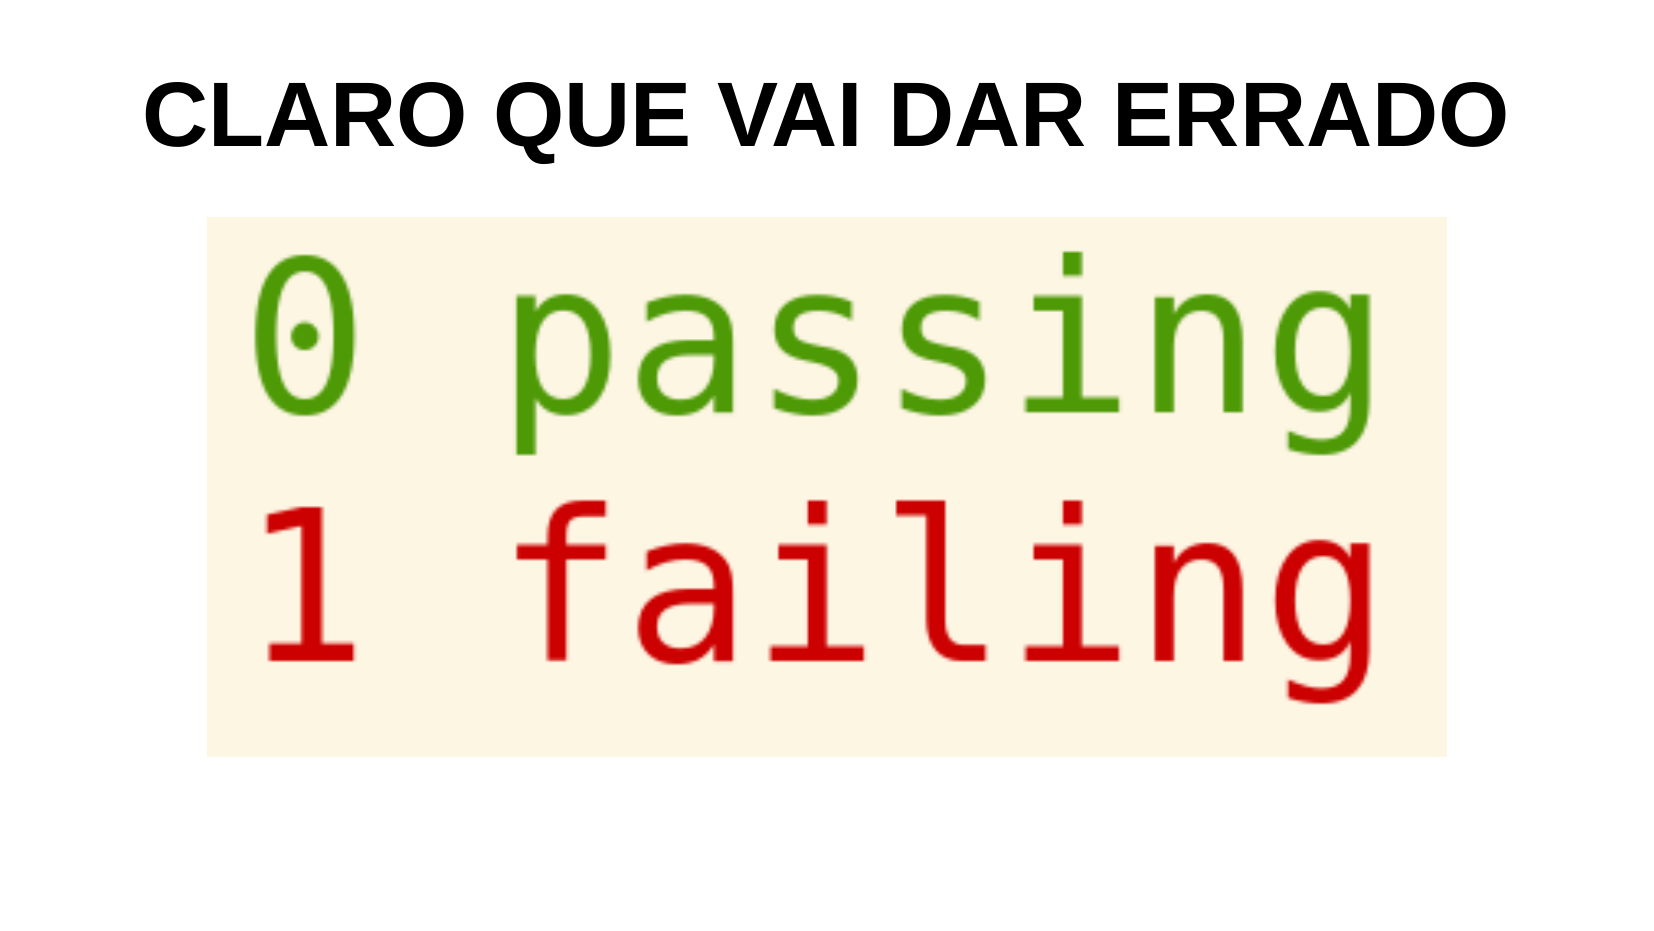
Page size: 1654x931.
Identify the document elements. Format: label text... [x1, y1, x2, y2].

picture [207, 217, 1447, 758]
title CLARO QUE VAI DAR ERRADO [82, 37, 1571, 193]
